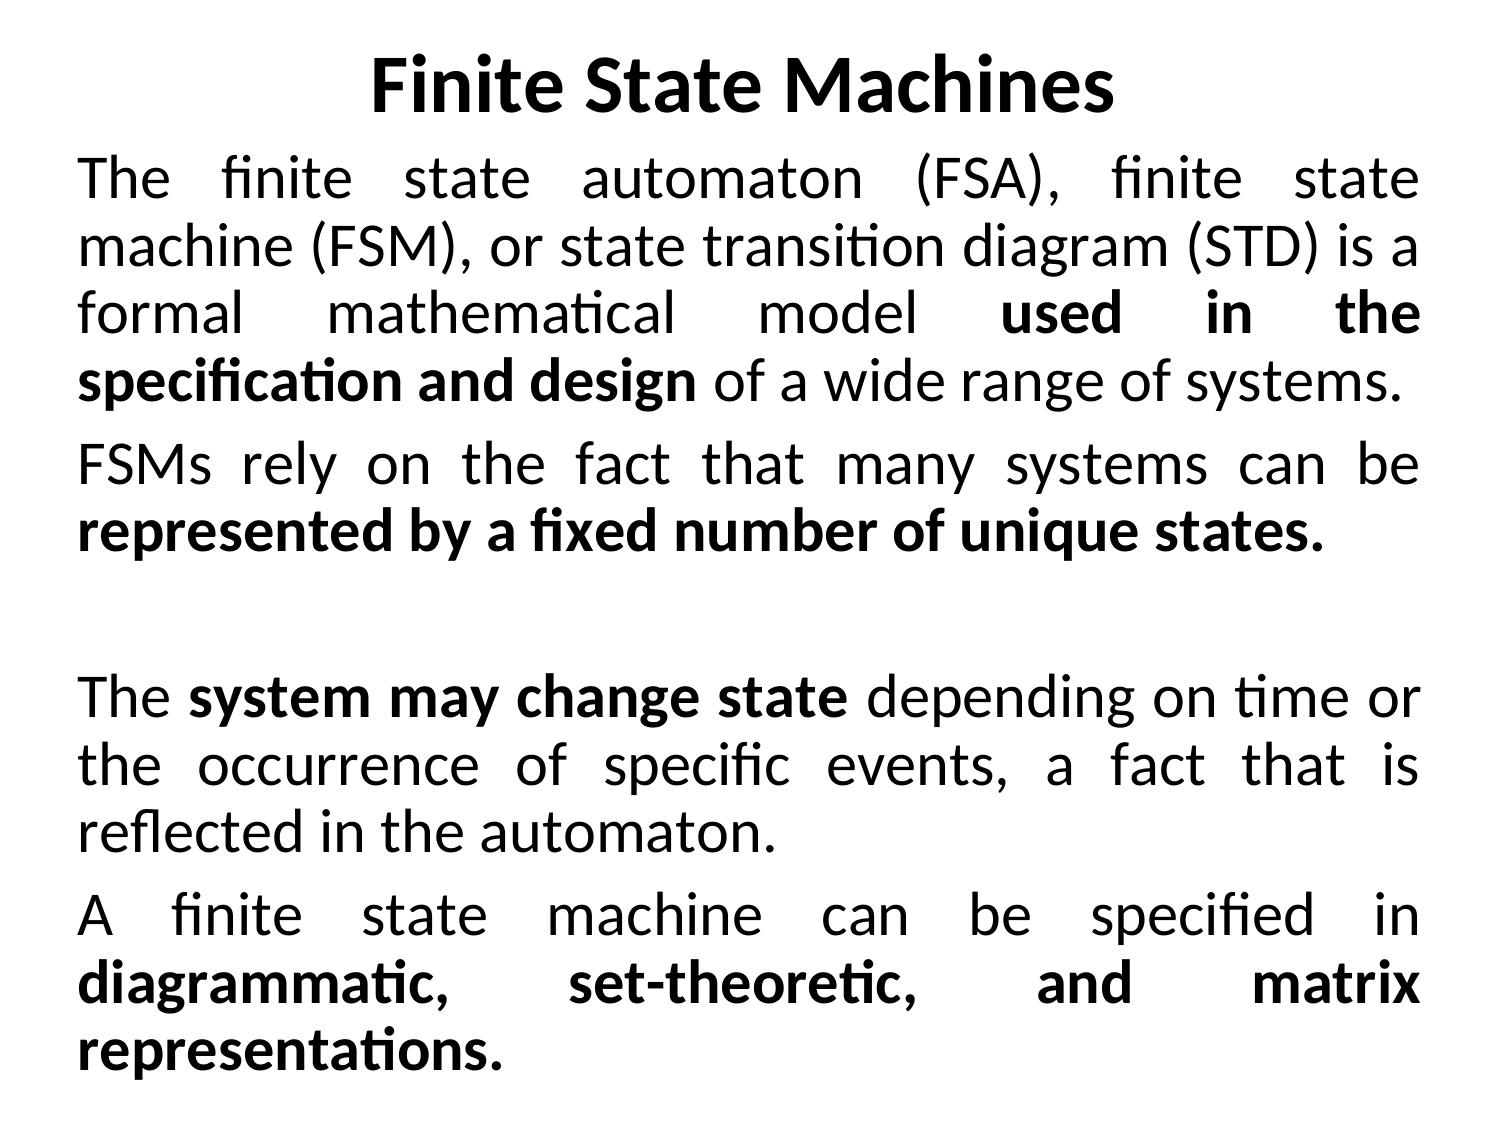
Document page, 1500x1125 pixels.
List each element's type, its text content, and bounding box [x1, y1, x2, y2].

subtitle The finite state automaton (FSA), finite state machine (FSM), or state transition diagram (STD) is a formal mathematical model used in the specification and design of a wide range of systems. FSMs rely on the fact that many systems can be represented by a fixed number of unique states. The system may change state depending on time or the occurrence of specific events, a fact that is reflected in the automaton. A finite state machine can be specified in diagrammatic, set-theoretic, and matrix representations. [62, 137, 1438, 1100]
title Finite State Machines [0, 21, 1488, 238]
